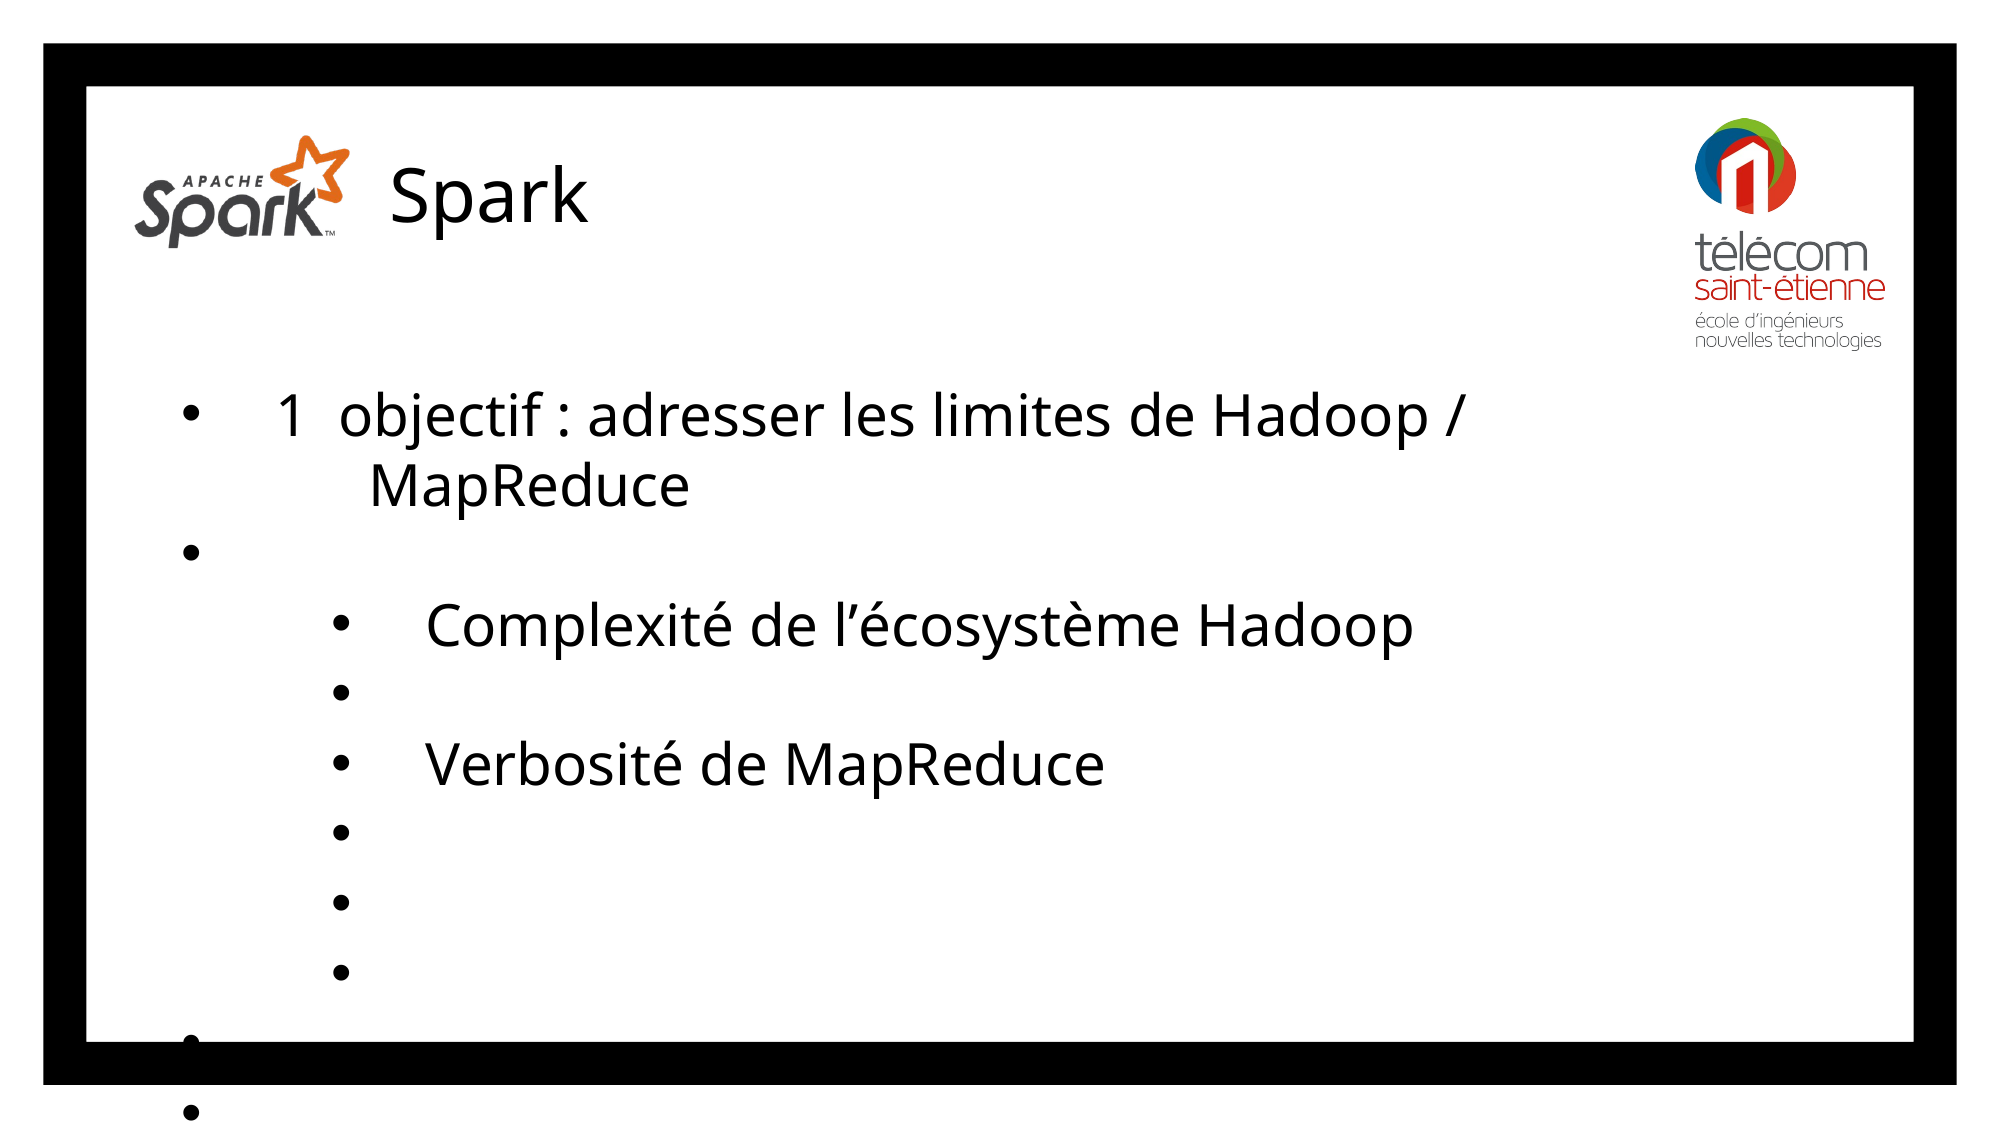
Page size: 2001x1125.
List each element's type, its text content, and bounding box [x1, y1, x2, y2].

text_box 1 objectif : adresser les limites de Hadoop / MapReduce Complexité de l’écosystème Hadoop Verbosité de MapReduce [166, 370, 1785, 1125]
picture [1695, 118, 1885, 351]
picture [133, 135, 350, 250]
picture [1715, 134, 1730, 138]
title Spark [369, 138, 1849, 304]
